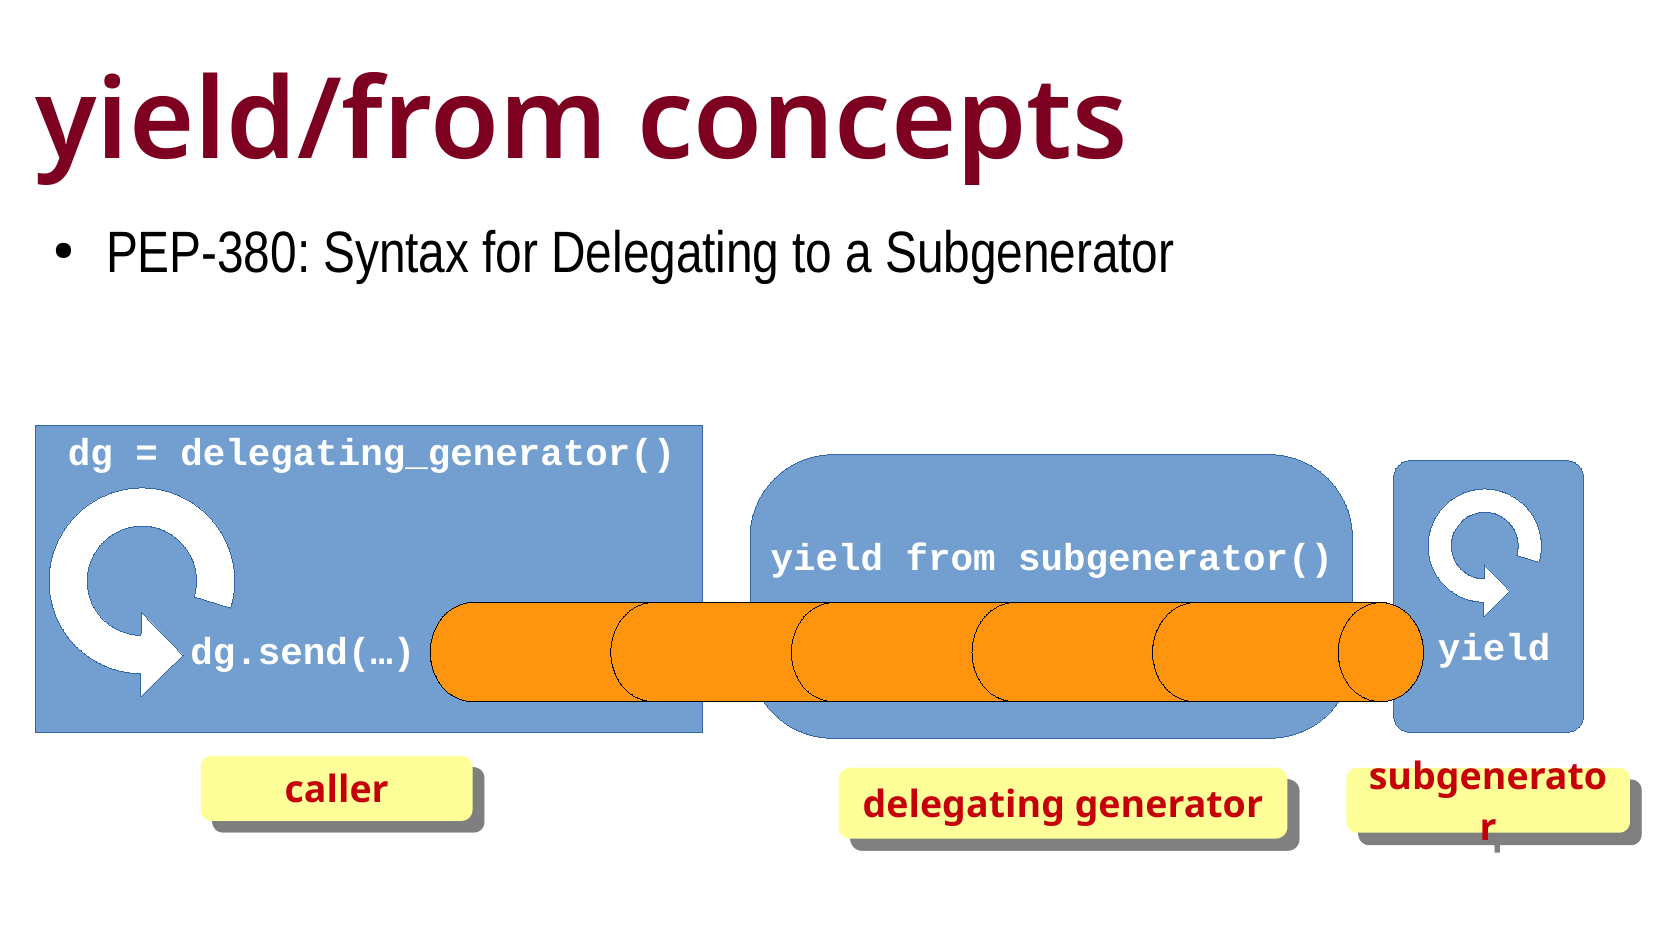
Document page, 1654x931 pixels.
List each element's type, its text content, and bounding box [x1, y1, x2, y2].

text_box subgenerator [1346, 767, 1630, 833]
text_box delegating generator [838, 767, 1288, 839]
list PEP-380: Syntax for Delegating to a Subgenerator [35, 218, 1571, 604]
title yield/from concepts [35, 37, 1571, 193]
text_box yield [1423, 622, 1566, 680]
text_box caller [200, 755, 473, 821]
text_box dg = delegating_generator() [53, 427, 691, 532]
text_box [35, 425, 1584, 739]
text_box dg.send(…) [175, 625, 431, 684]
text_box yield from subgenerator() [755, 531, 1349, 589]
